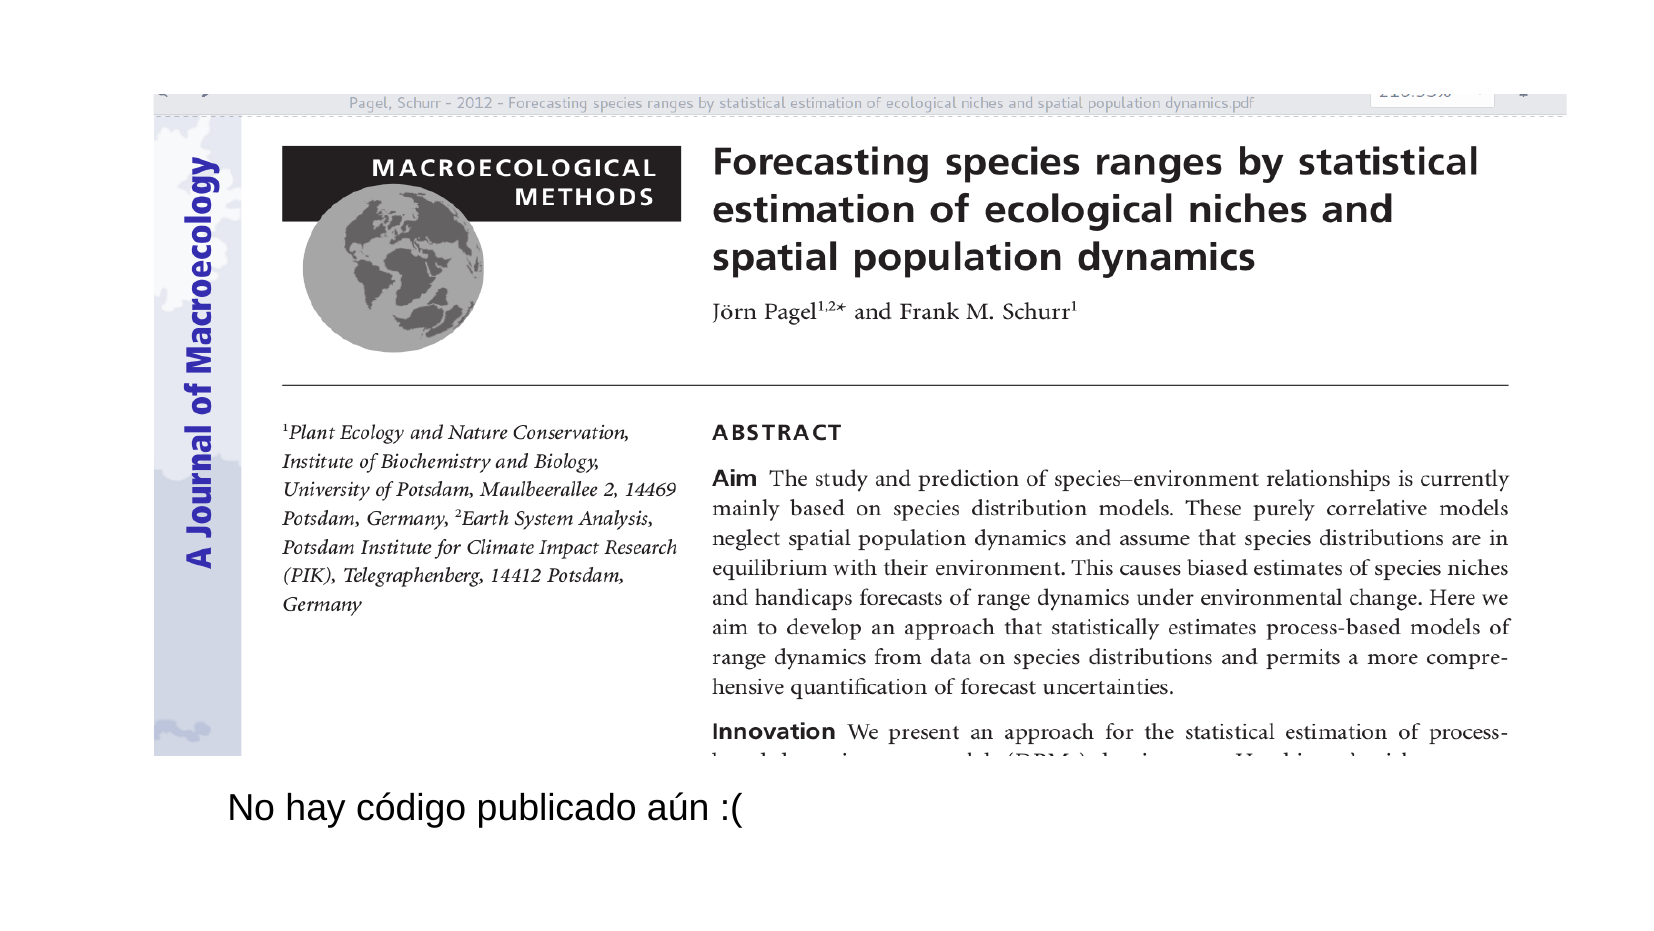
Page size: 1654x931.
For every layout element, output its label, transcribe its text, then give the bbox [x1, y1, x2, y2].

picture [153, 94, 1567, 756]
text_box No hay código publicado aún :( [212, 779, 945, 837]
